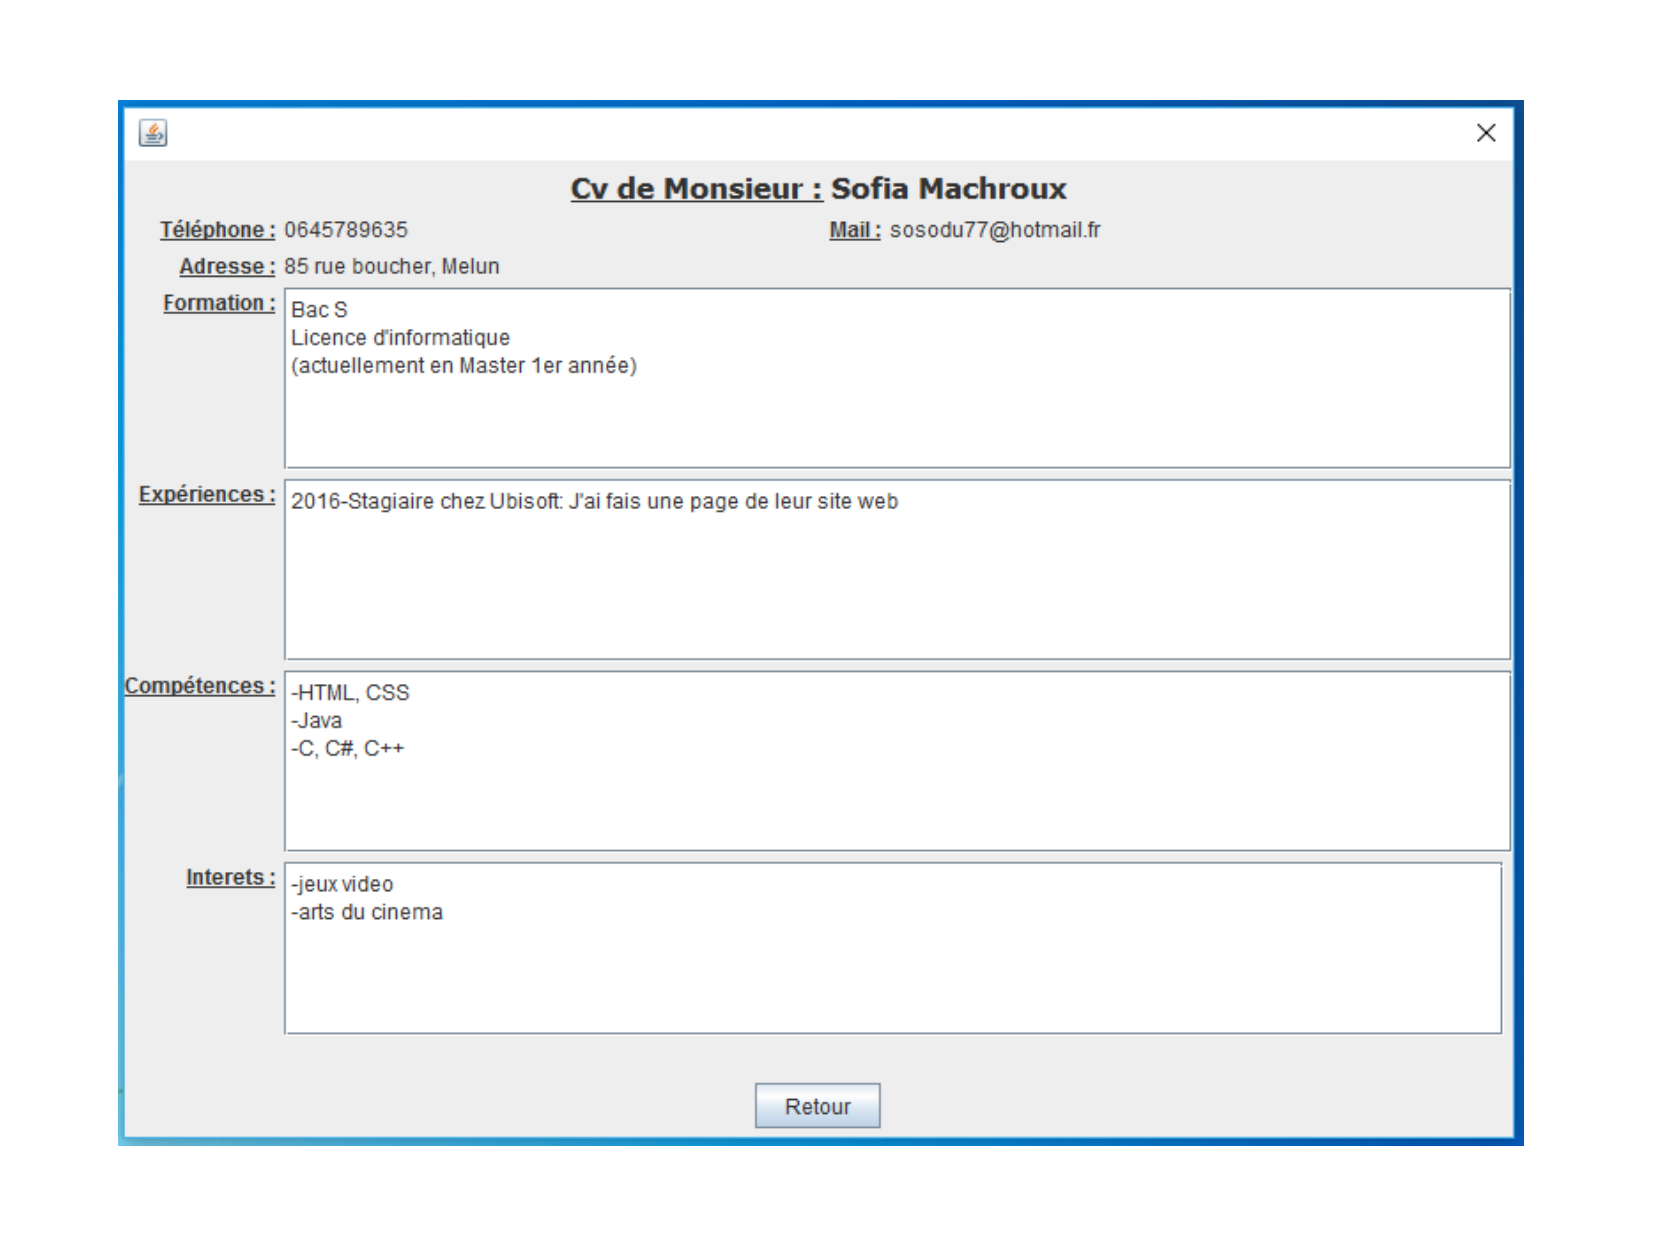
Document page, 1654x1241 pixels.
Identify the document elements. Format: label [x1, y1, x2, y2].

picture [831, 1141, 857, 1146]
picture [118, 100, 1524, 1146]
